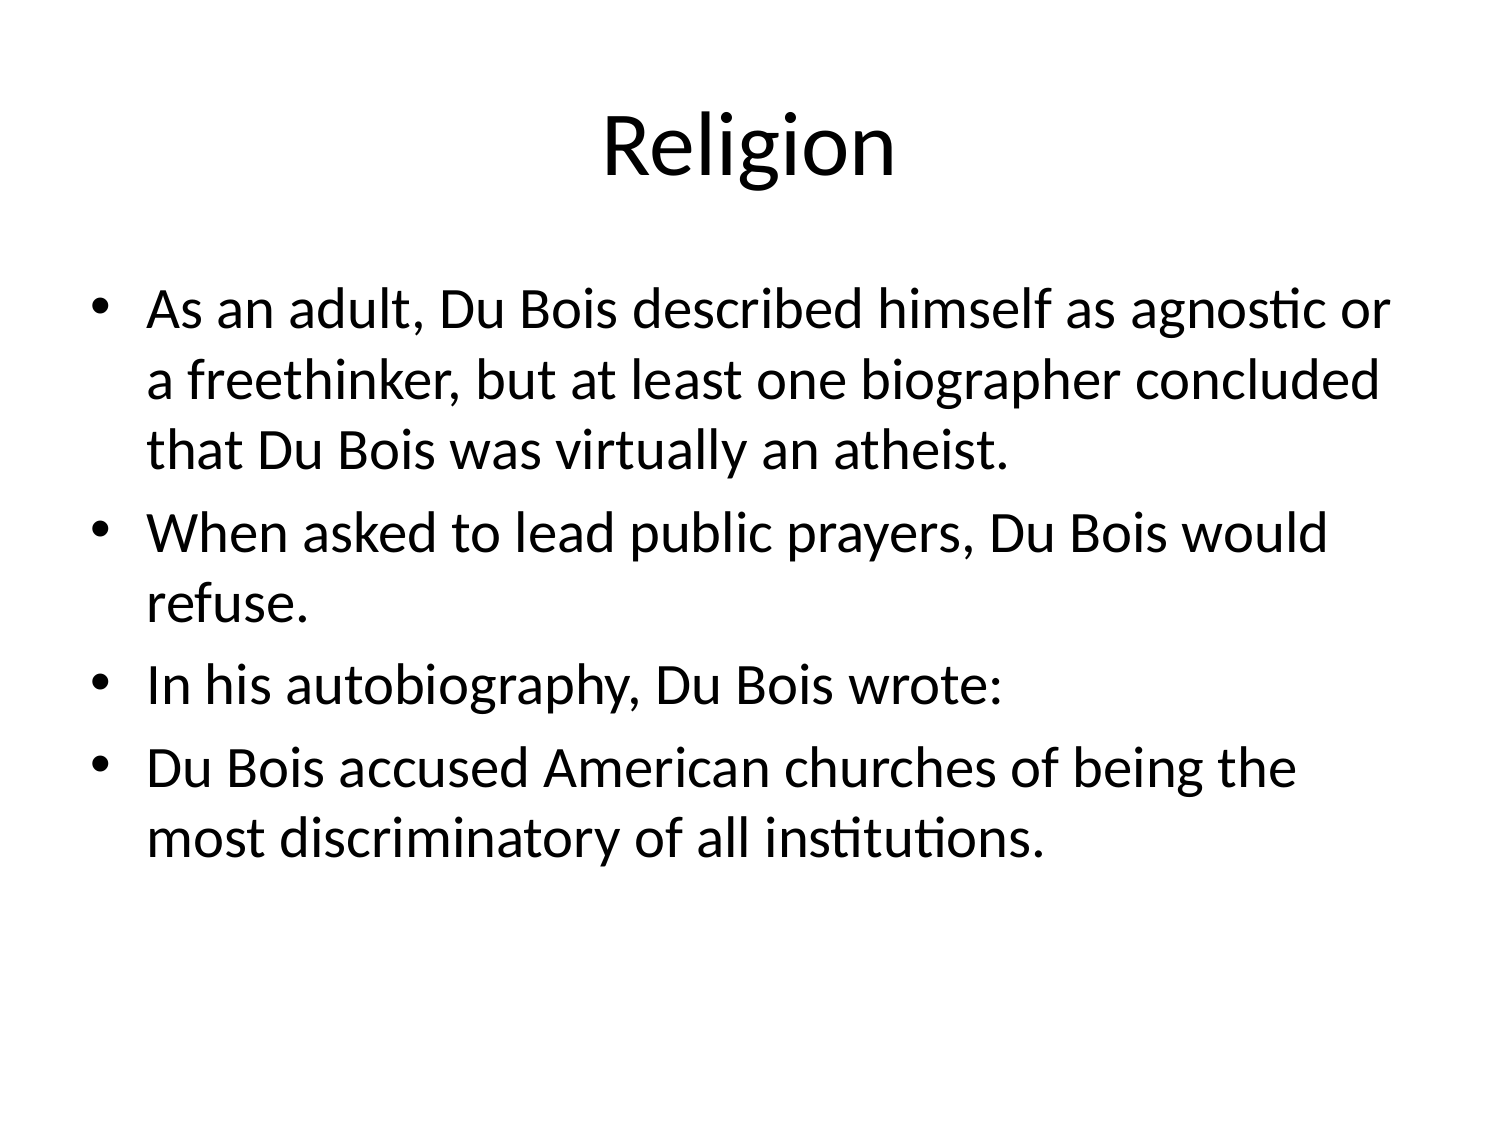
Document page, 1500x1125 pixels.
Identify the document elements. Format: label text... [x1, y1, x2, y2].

title Religion [75, 45, 1425, 233]
list As an adult, Du Bois described himself as agnostic or a freethinker, but at least one biographer concluded that Du Bois was virtually an atheist. When asked to lead public prayers, Du Bois would refuse. In his autobiography, Du Bois wrote: Du Bois accused American churches of being the most discriminatory of all institutions. [75, 262, 1425, 1005]
